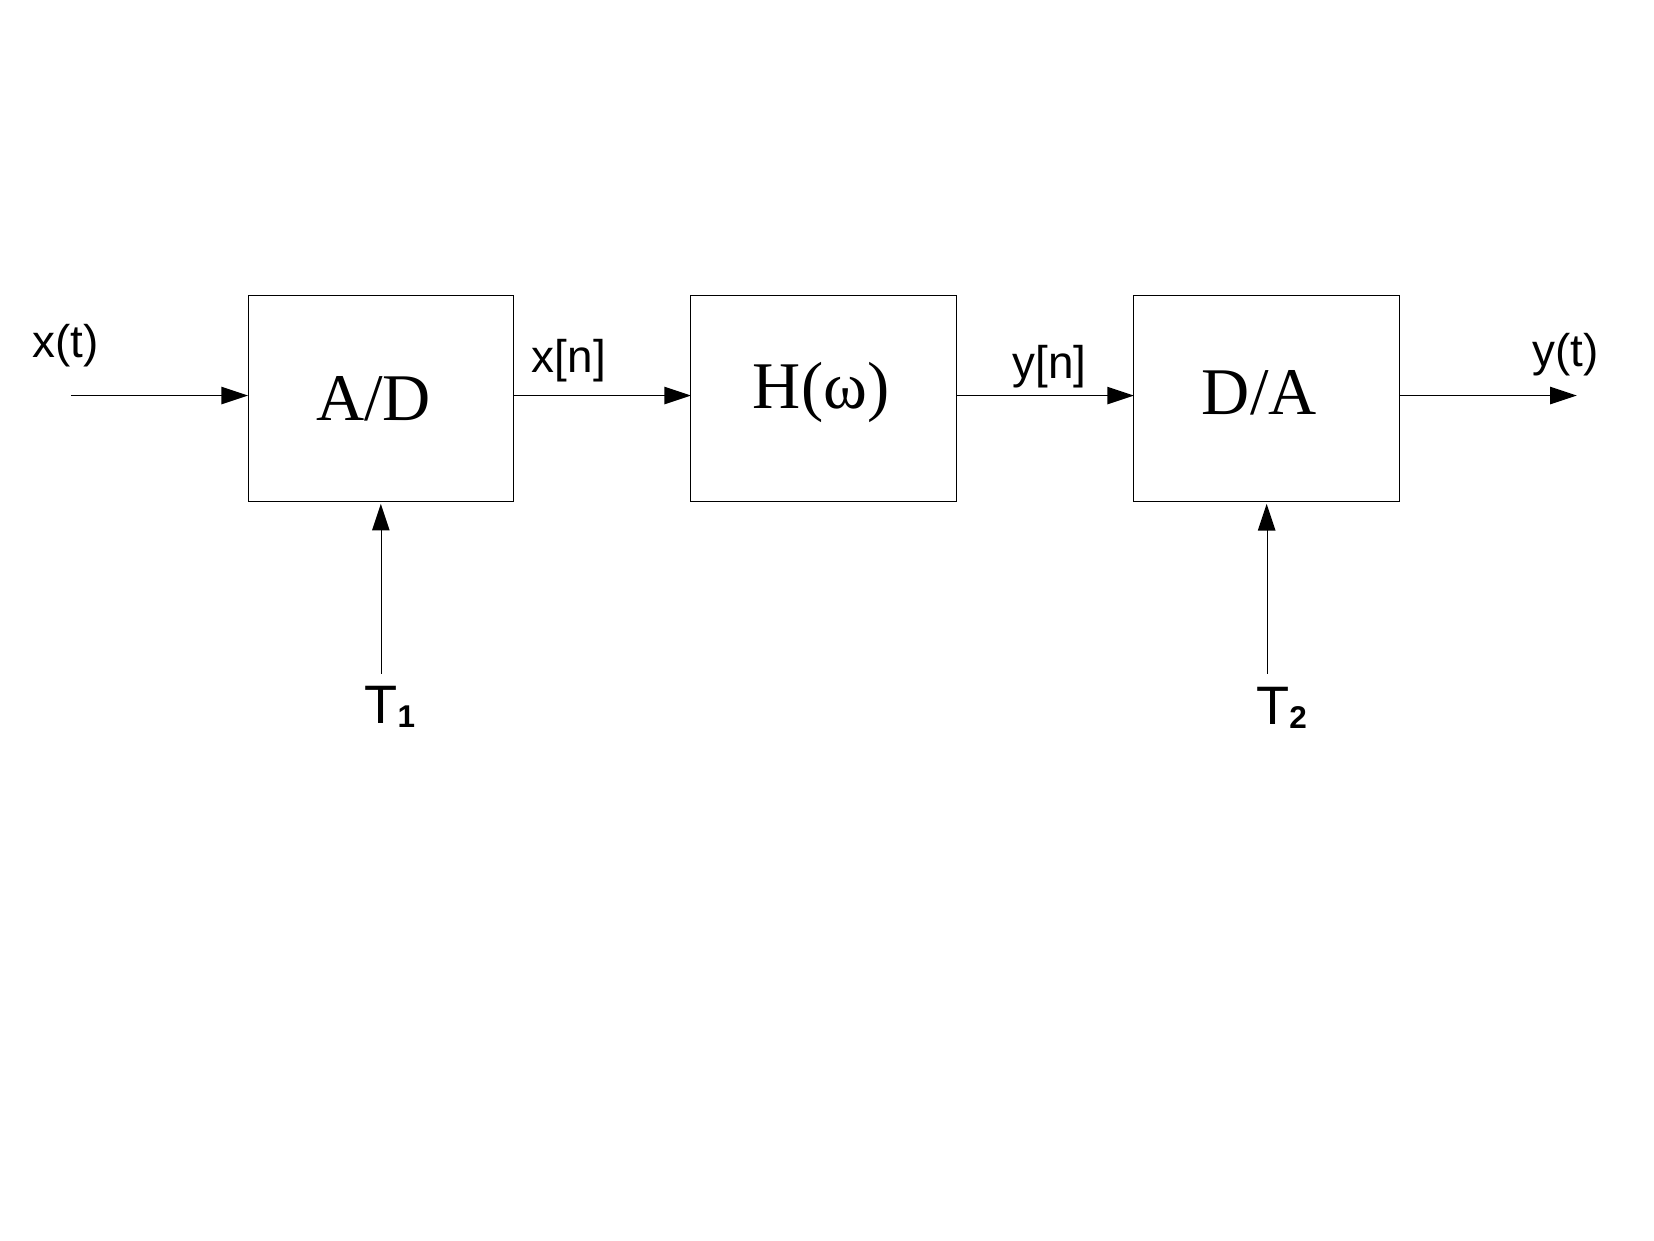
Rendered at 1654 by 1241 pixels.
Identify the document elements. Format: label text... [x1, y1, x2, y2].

text_box H(ω) [738, 341, 922, 431]
text_box x(t) [17, 308, 121, 387]
text_box T1 [349, 667, 473, 761]
text_box y(t) [1517, 317, 1625, 384]
text_box T2 [1241, 668, 1365, 762]
text_box y[n] [998, 329, 1106, 396]
text_box x[n] [517, 323, 633, 390]
text_box D/A [1187, 347, 1383, 437]
text_box A/D [301, 353, 485, 443]
